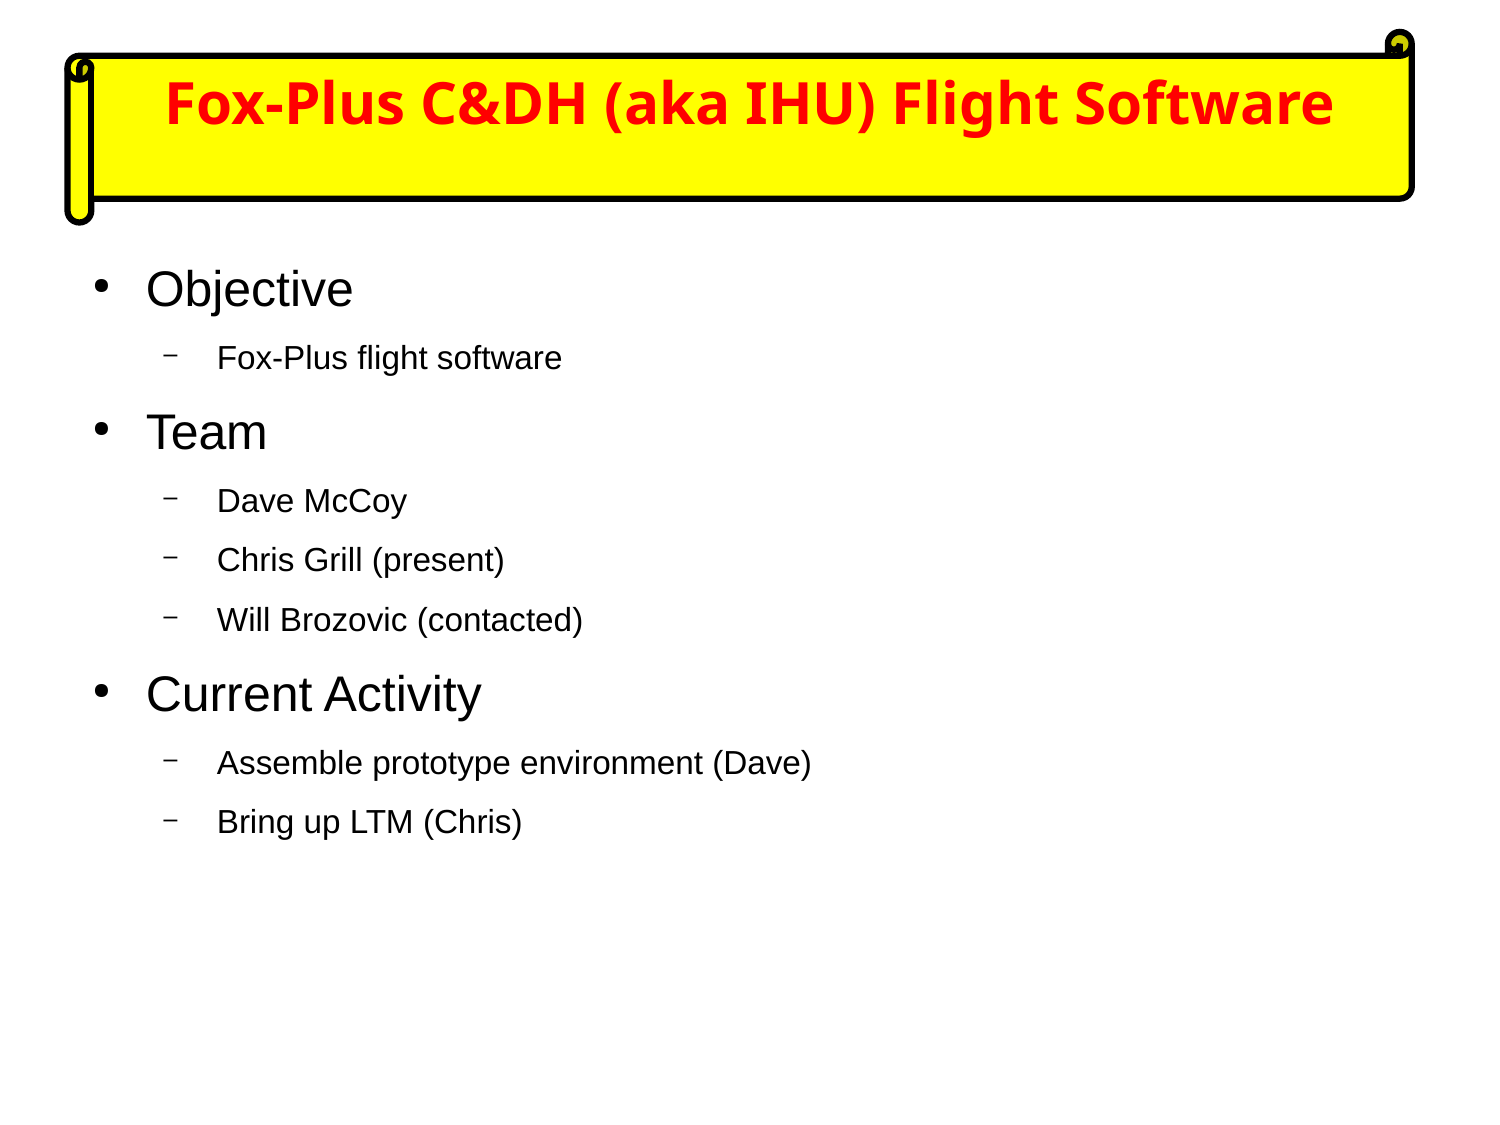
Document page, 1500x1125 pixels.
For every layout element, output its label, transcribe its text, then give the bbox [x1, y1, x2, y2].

text_box Fox-Plus C&DH (aka IHU) Flight Software [0, 58, 1500, 144]
list Objective Fox-Plus flight software Team Dave McCoy Chris Grill (present) Will Brozovic (contacted) Current Activity Assemble prototype environment (Dave) Bring up LTM (Chris) [75, 263, 1426, 916]
text_box [67, 144, 1412, 223]
text_box [72, 31, 1412, 58]
